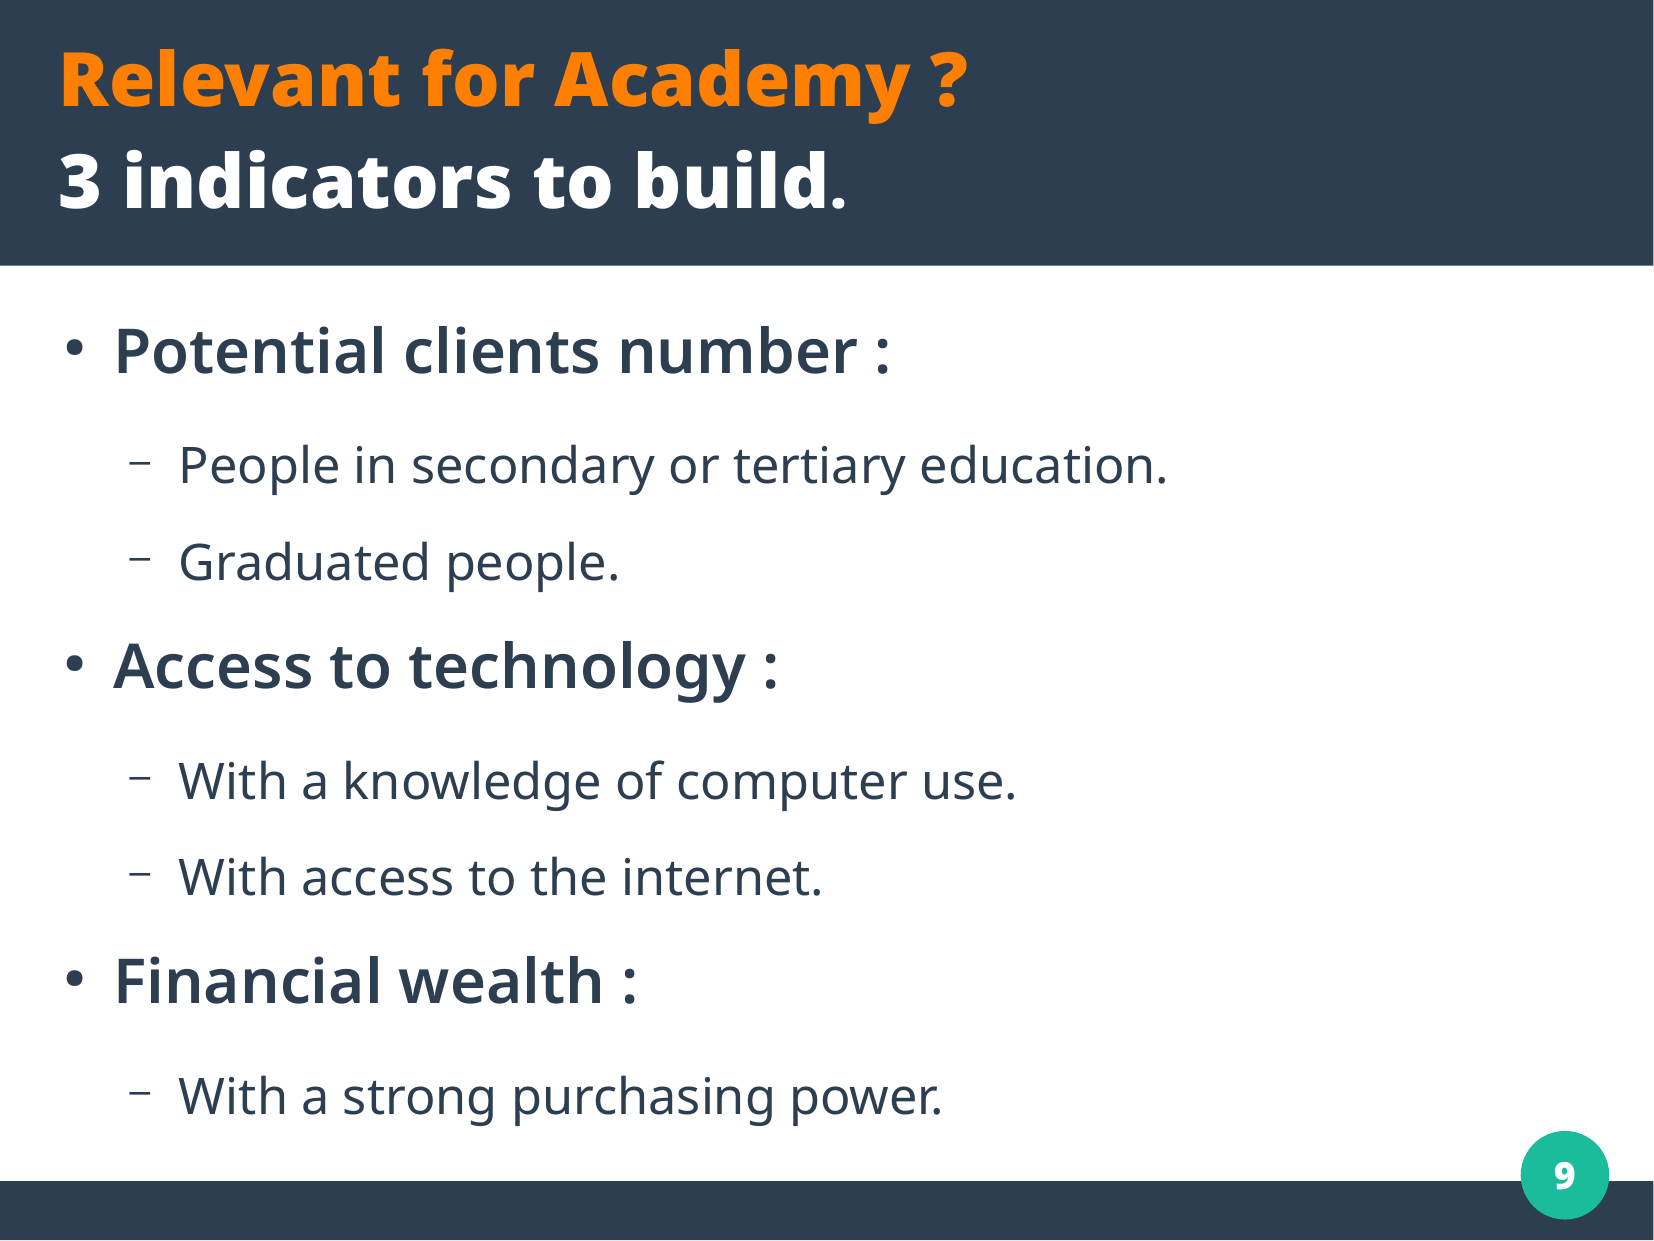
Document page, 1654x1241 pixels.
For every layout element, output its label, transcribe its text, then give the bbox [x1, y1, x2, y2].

title Relevant for Academy ? 3 indicators to build. [59, 49, 1595, 207]
list Potential clients number : People in secondary or tertiary education. Graduated people. Access to technology : With a knowledge of computer use. With access to the internet. Financial wealth : With a strong purchasing power. [47, 307, 1583, 1134]
